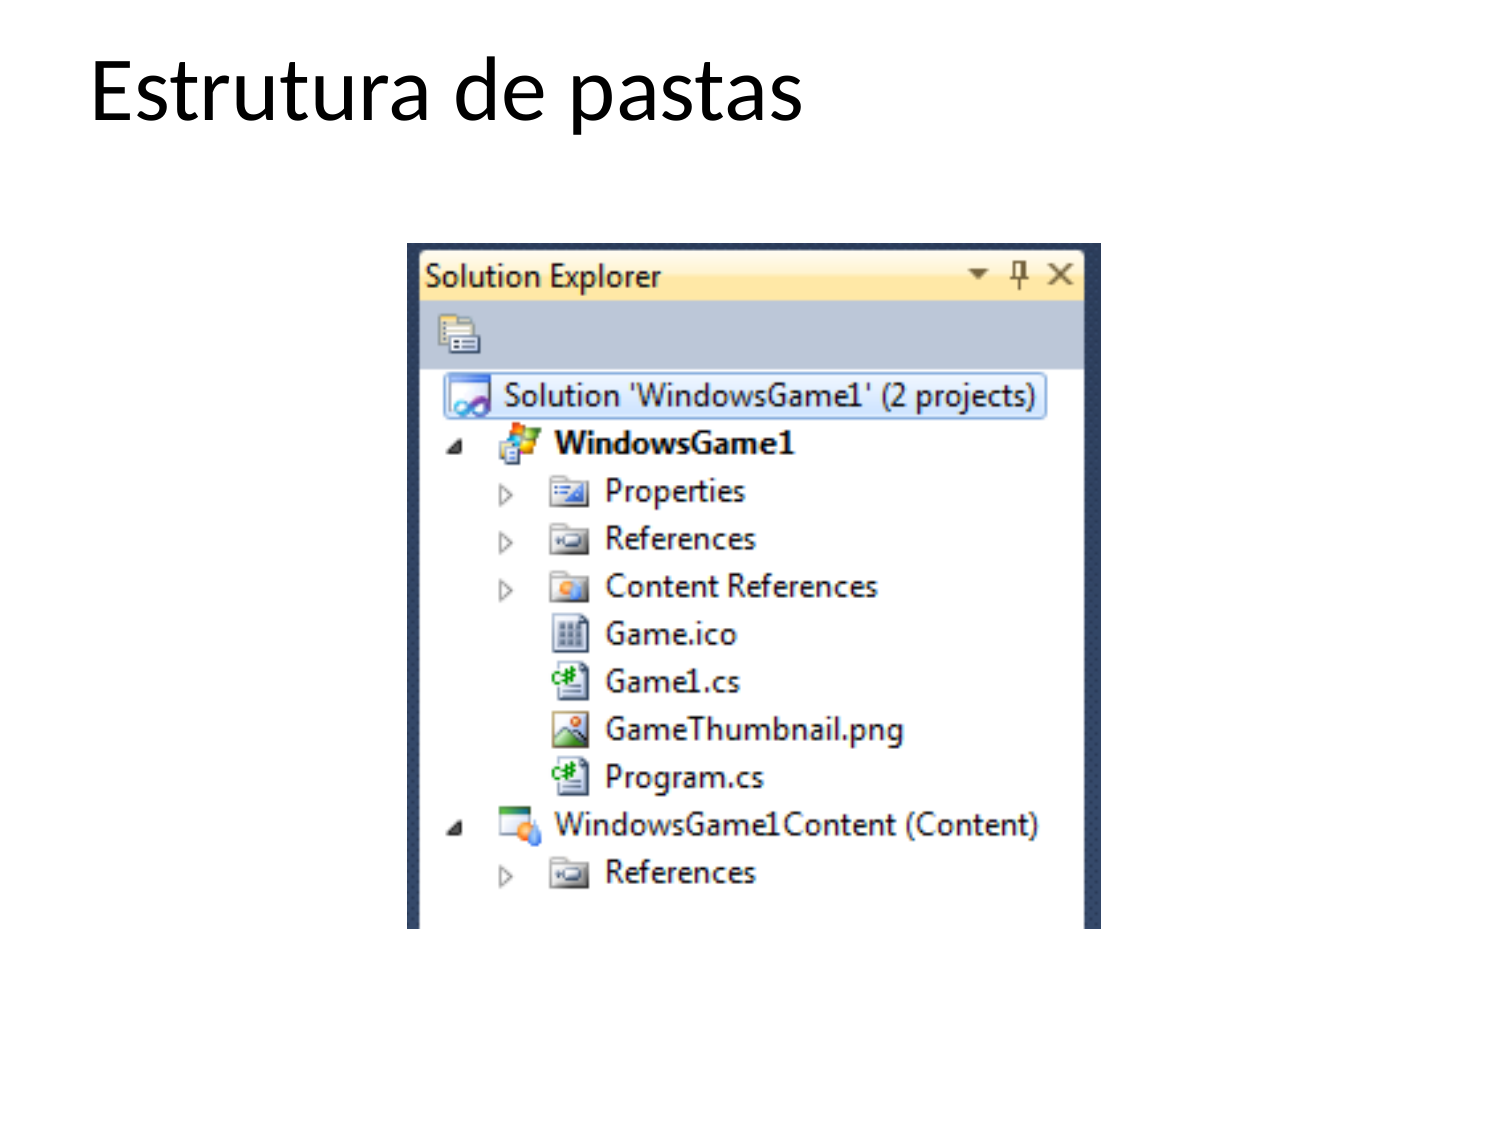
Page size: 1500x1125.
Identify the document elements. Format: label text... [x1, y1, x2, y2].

text_box Estrutura de pastas [74, 45, 1425, 233]
picture [407, 243, 1101, 929]
